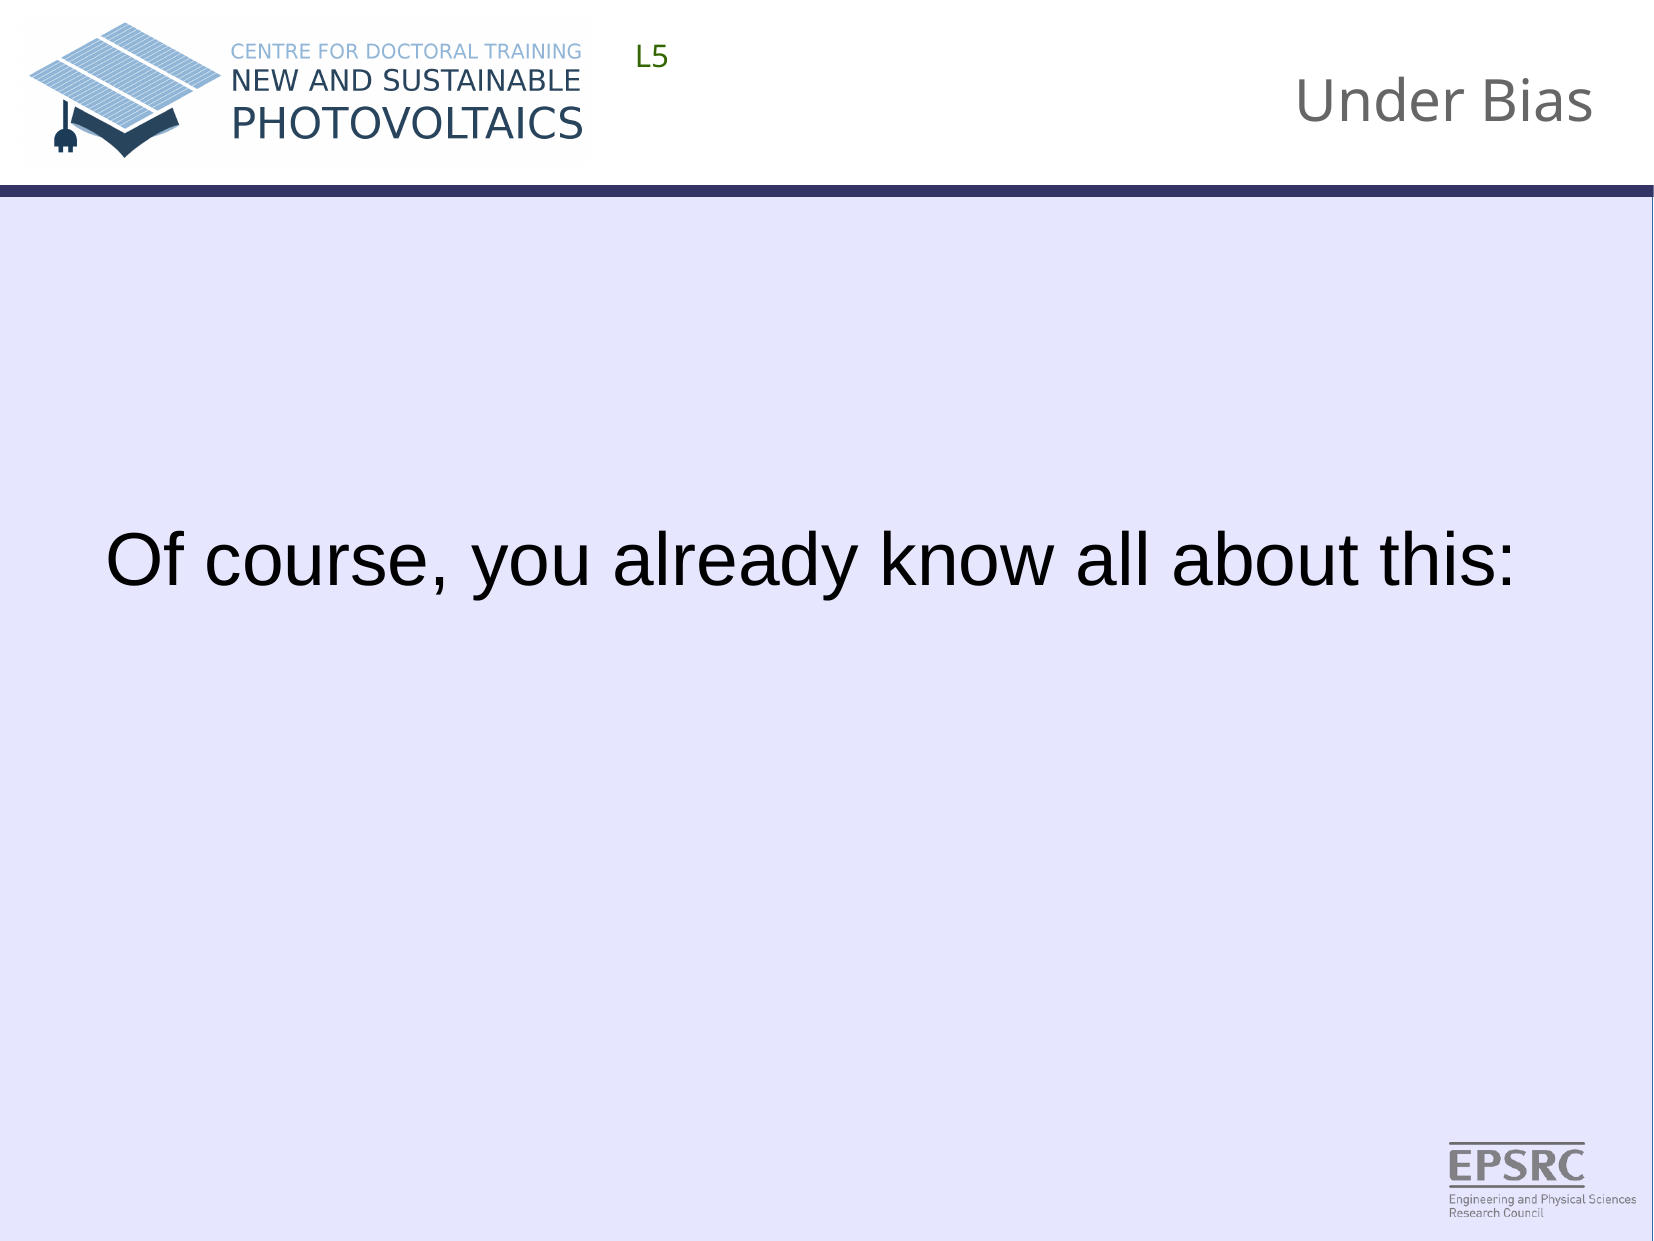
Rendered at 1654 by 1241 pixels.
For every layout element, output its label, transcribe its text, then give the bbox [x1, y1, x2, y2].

text_box [0, 197, 1653, 1241]
text_box Under Bias [758, 55, 1610, 146]
text_box L5 [620, 29, 880, 80]
picture [1449, 1142, 1636, 1217]
picture [19, 17, 591, 166]
text_box Of course, you already know all about this: [90, 510, 1534, 610]
